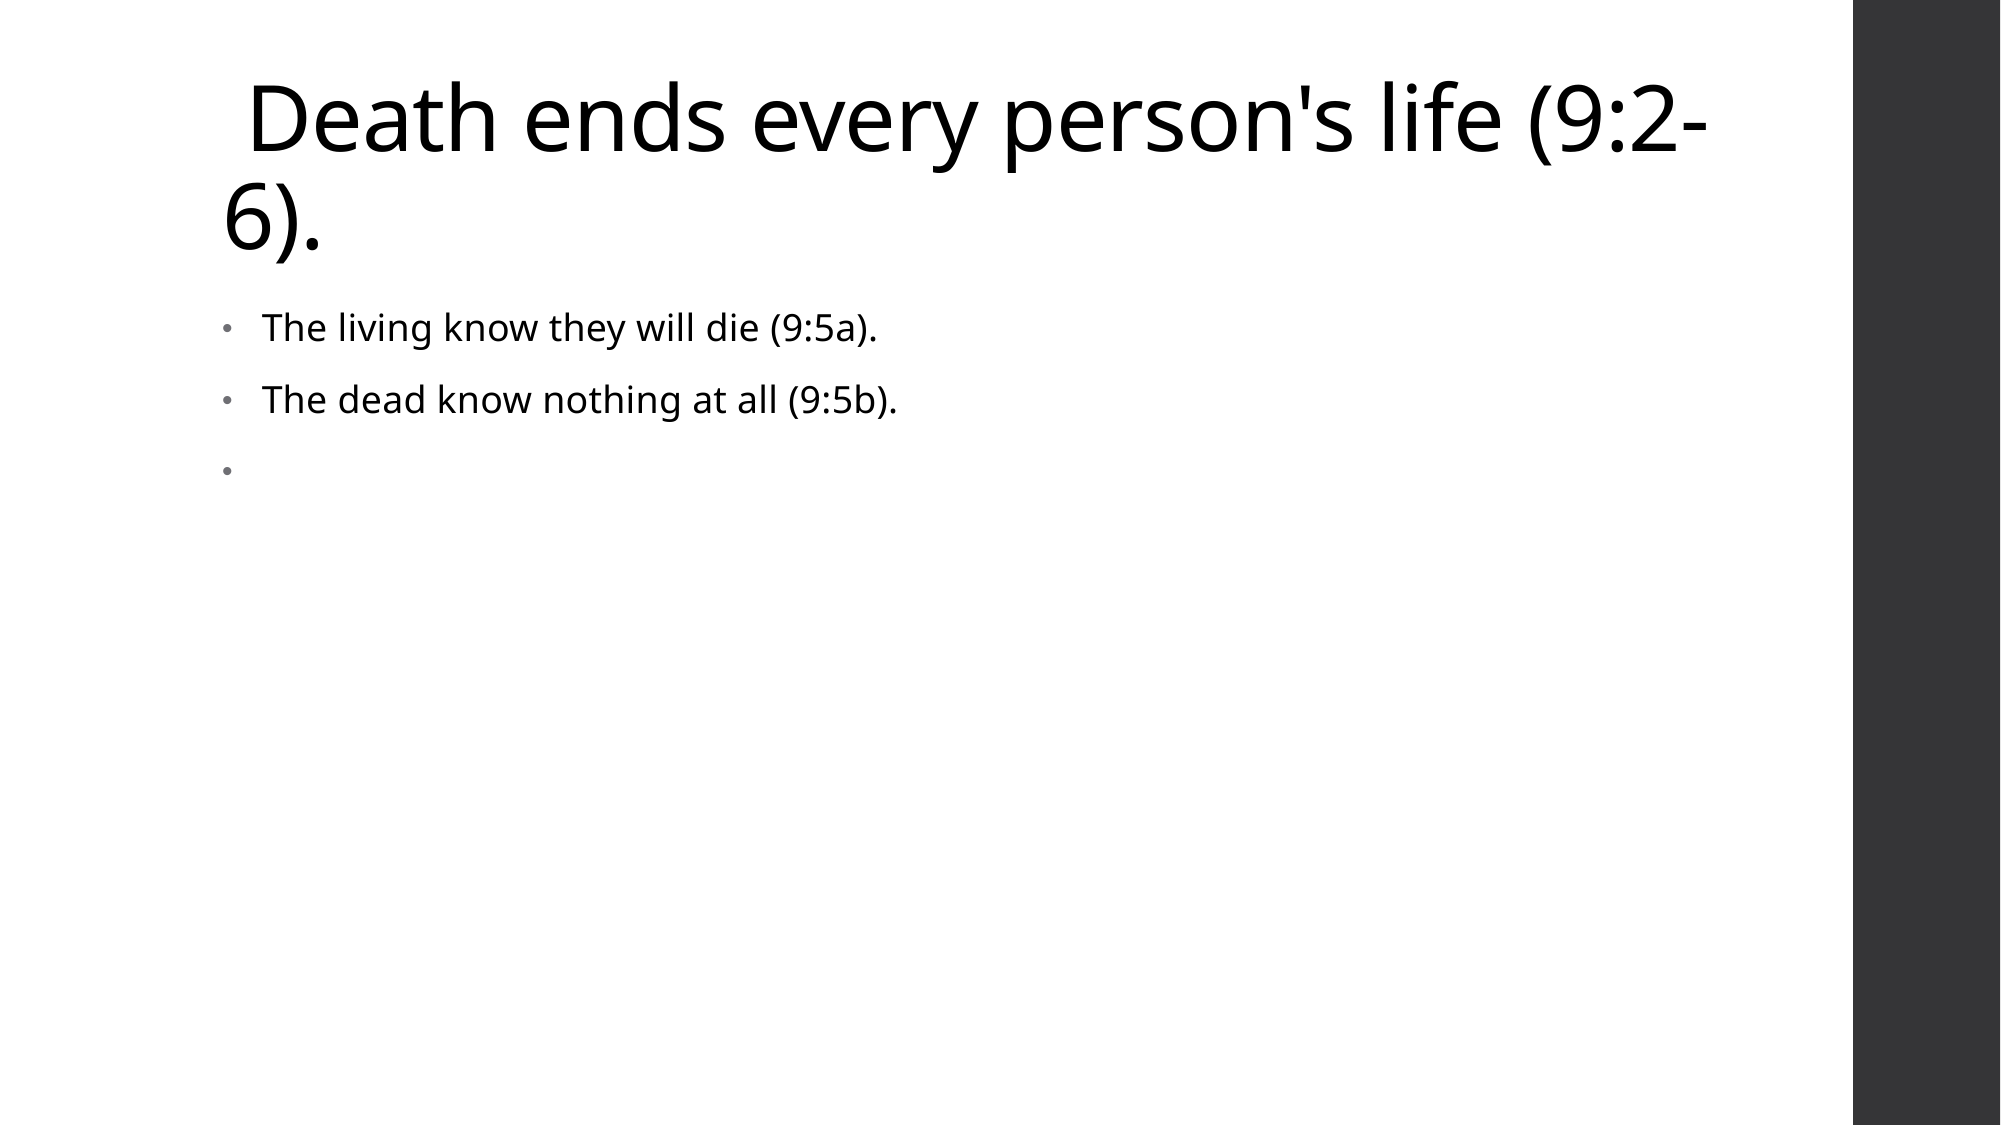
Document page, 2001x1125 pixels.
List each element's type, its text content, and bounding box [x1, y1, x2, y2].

title Death ends every person's life (9:2-6). [206, 60, 1797, 278]
list The living know they will die (9:5a). The dead know nothing at all (9:5b). [206, 299, 1617, 1014]
